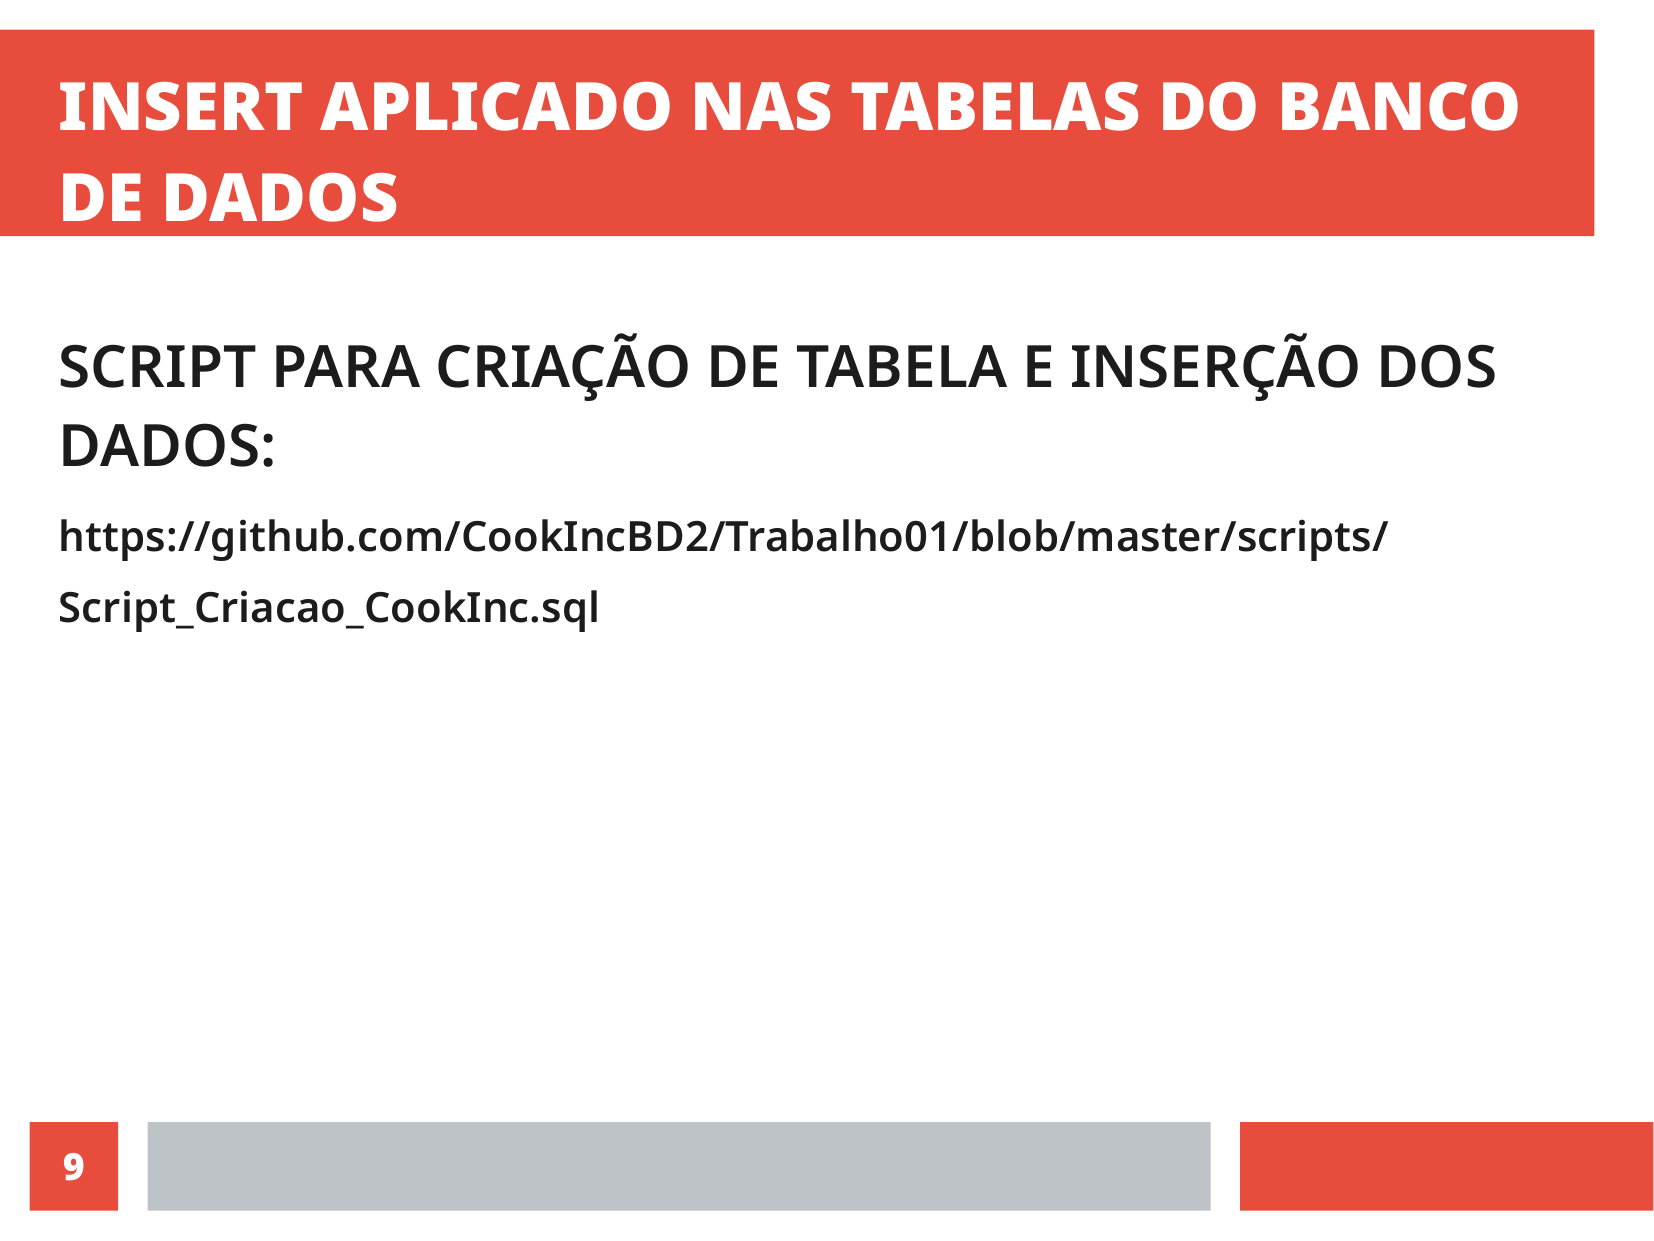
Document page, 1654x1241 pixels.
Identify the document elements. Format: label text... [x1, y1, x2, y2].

list SCRIPT PARA CRIAÇÃO DE TABELA E INSERÇÃO DOS DADOS: https://github.com/CookIncBD2/Trabalho01/blob/master/scripts/Script_Criacao_CookInc.sql [59, 324, 1565, 1093]
title INSERT APLICADO NAS TABELAS DO BANCO DE DADOS [59, 59, 1595, 207]
